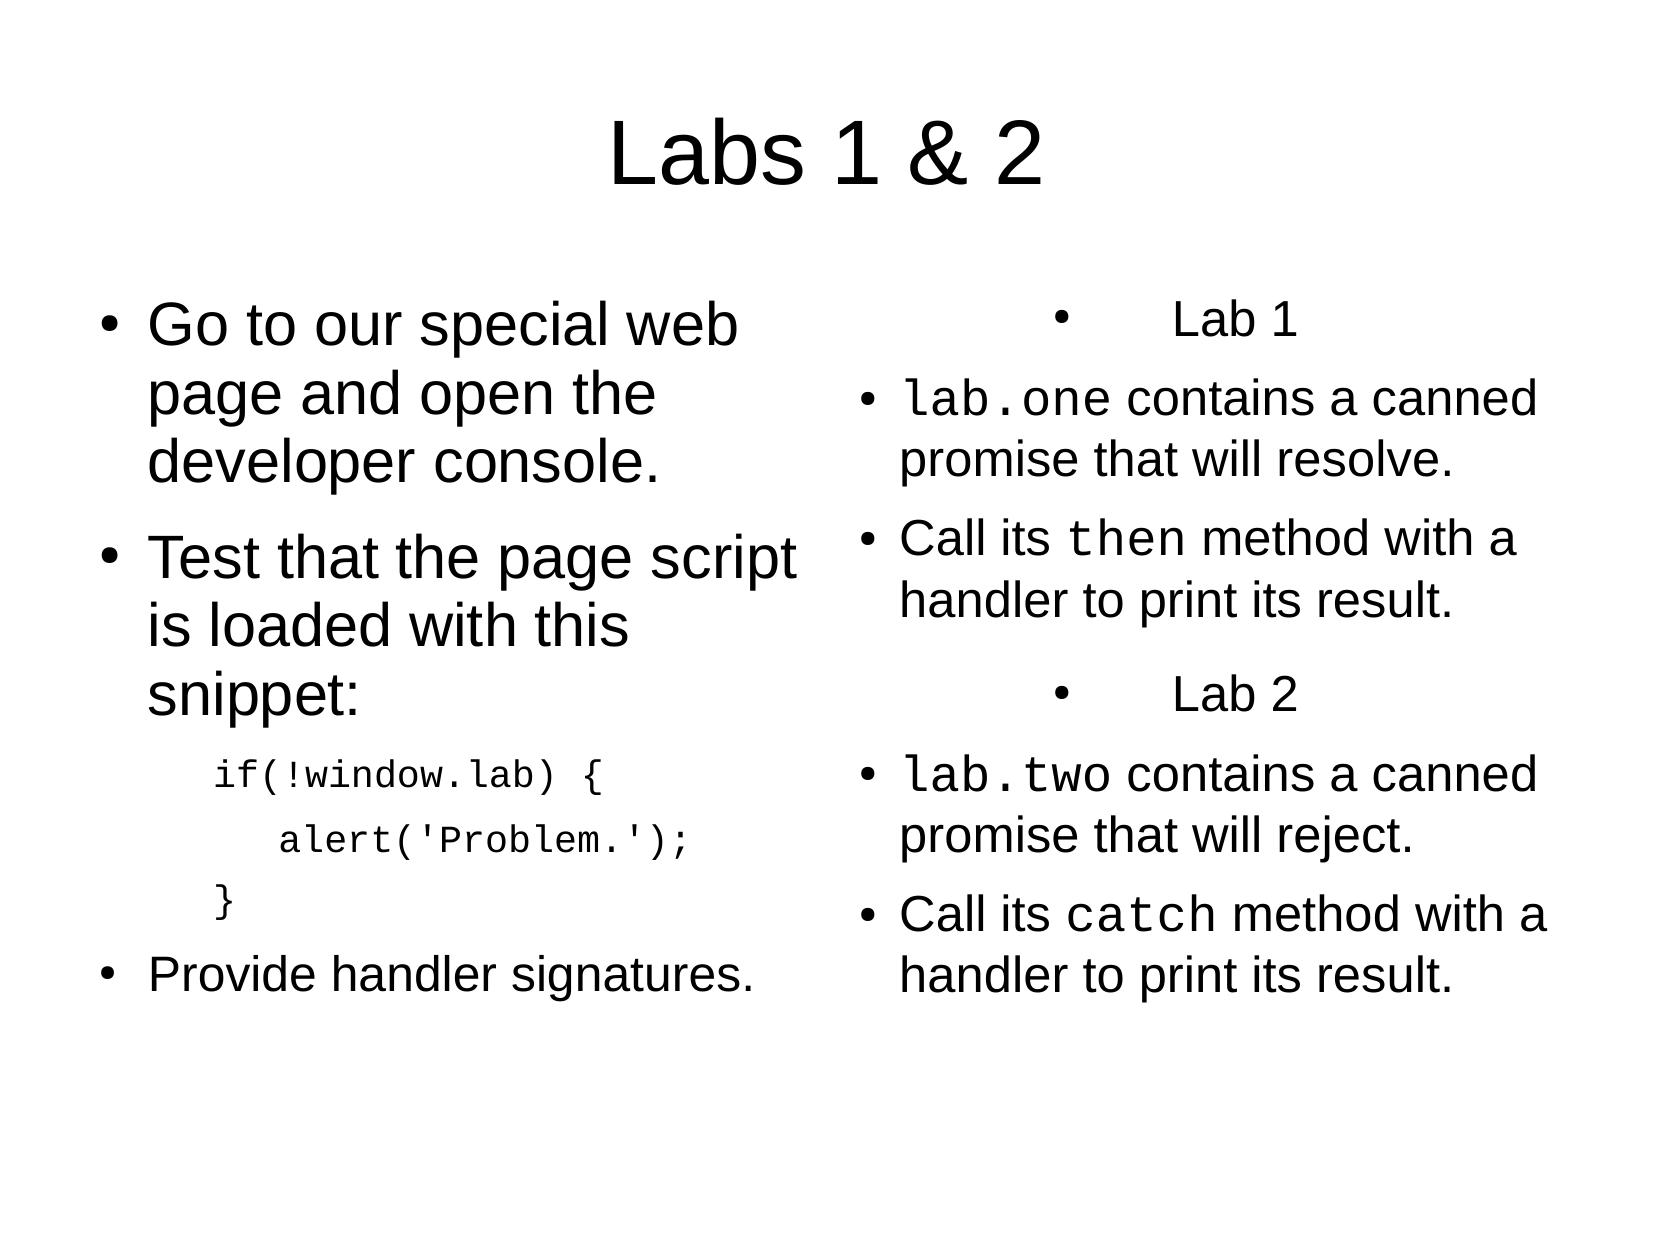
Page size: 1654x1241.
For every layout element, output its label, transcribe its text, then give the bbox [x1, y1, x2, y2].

title Labs 1 & 2 [82, 49, 1571, 257]
list Go to our special web page and open the developer console. Test that the page script is loaded with this snippet: if(!window.lab) { alert('Problem.'); } Provide handler signatures. [82, 290, 809, 1010]
list Lab 1 lab.one contains a canned promise that will resolve. Call its then method with a handler to print its result. [845, 290, 1572, 634]
list Lab 2 lab.two contains a canned promise that will reject. Call its catch method with a handler to print its result. [845, 665, 1572, 1009]
